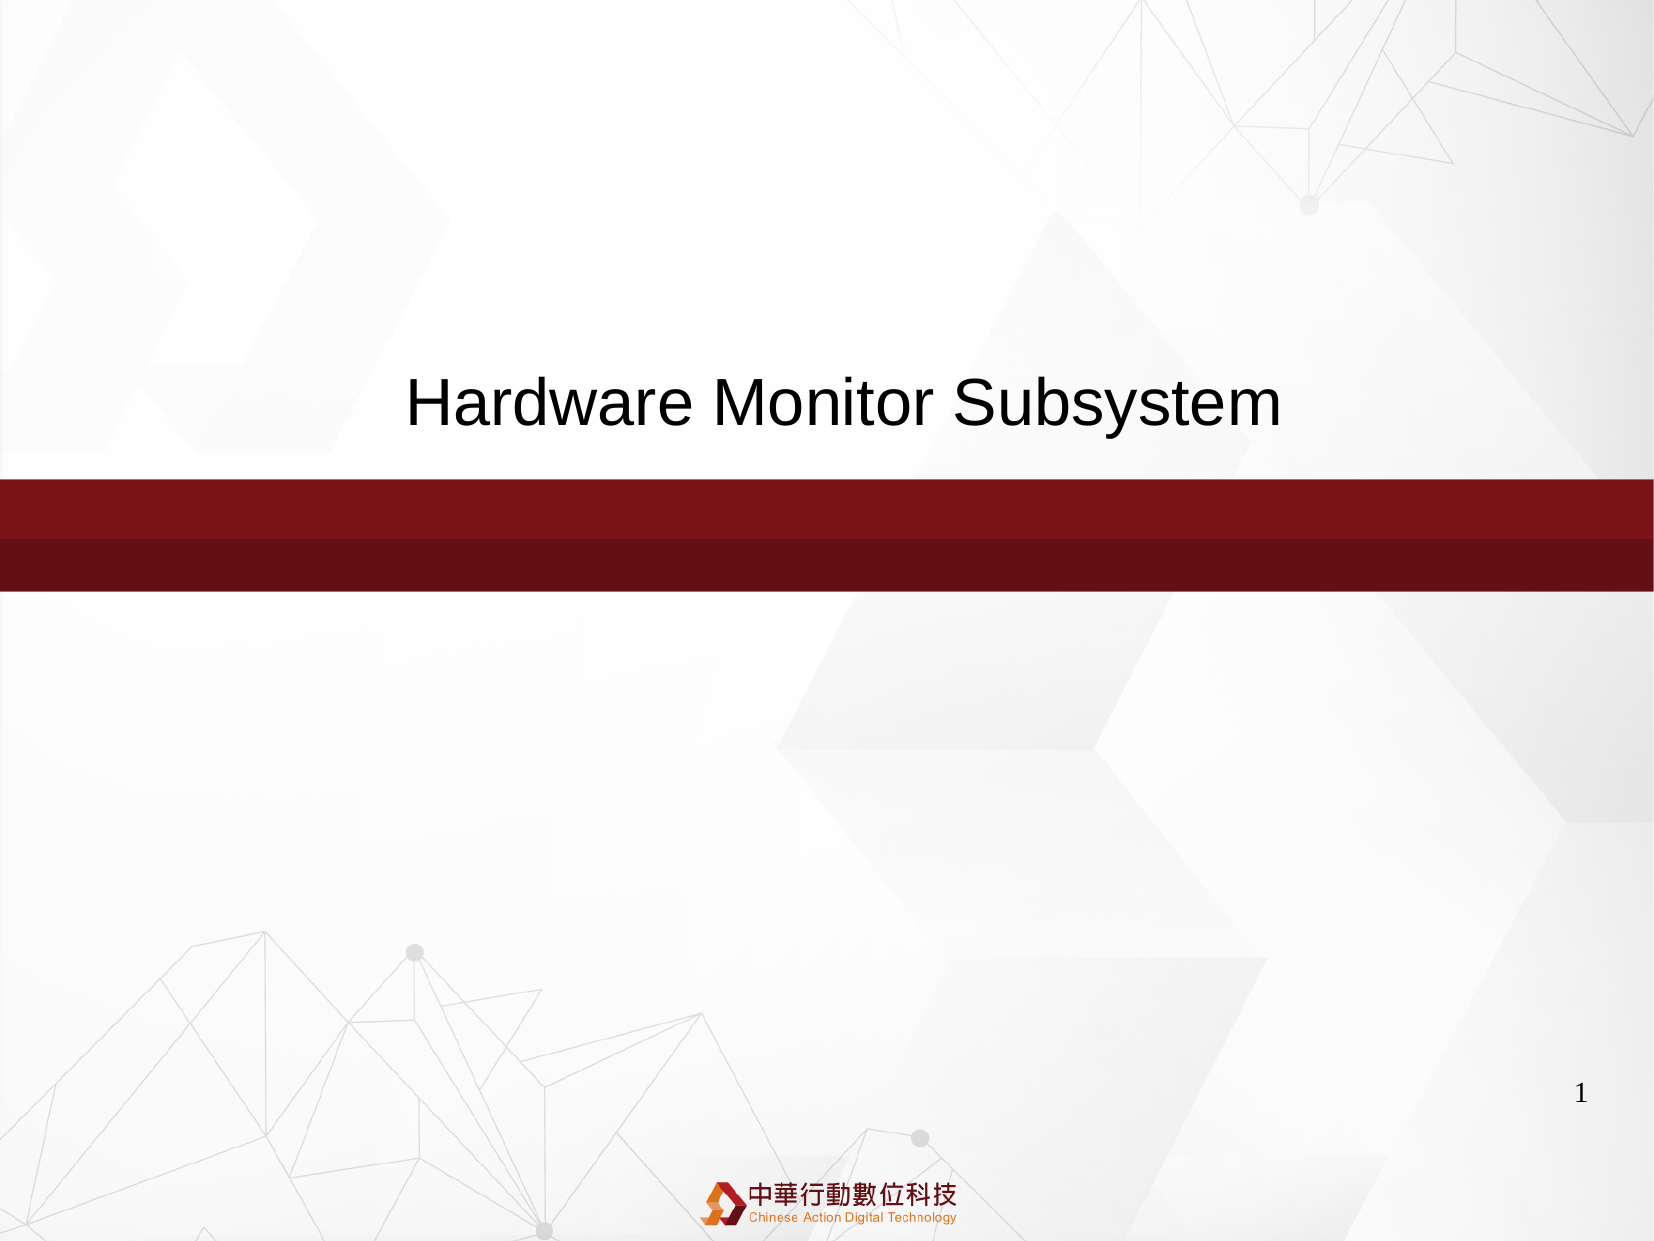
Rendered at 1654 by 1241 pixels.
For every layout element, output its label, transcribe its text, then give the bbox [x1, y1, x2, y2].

subtitle Hardware Monitor Subsystem [118, 324, 1571, 481]
picture [0, 0, 1654, 1241]
